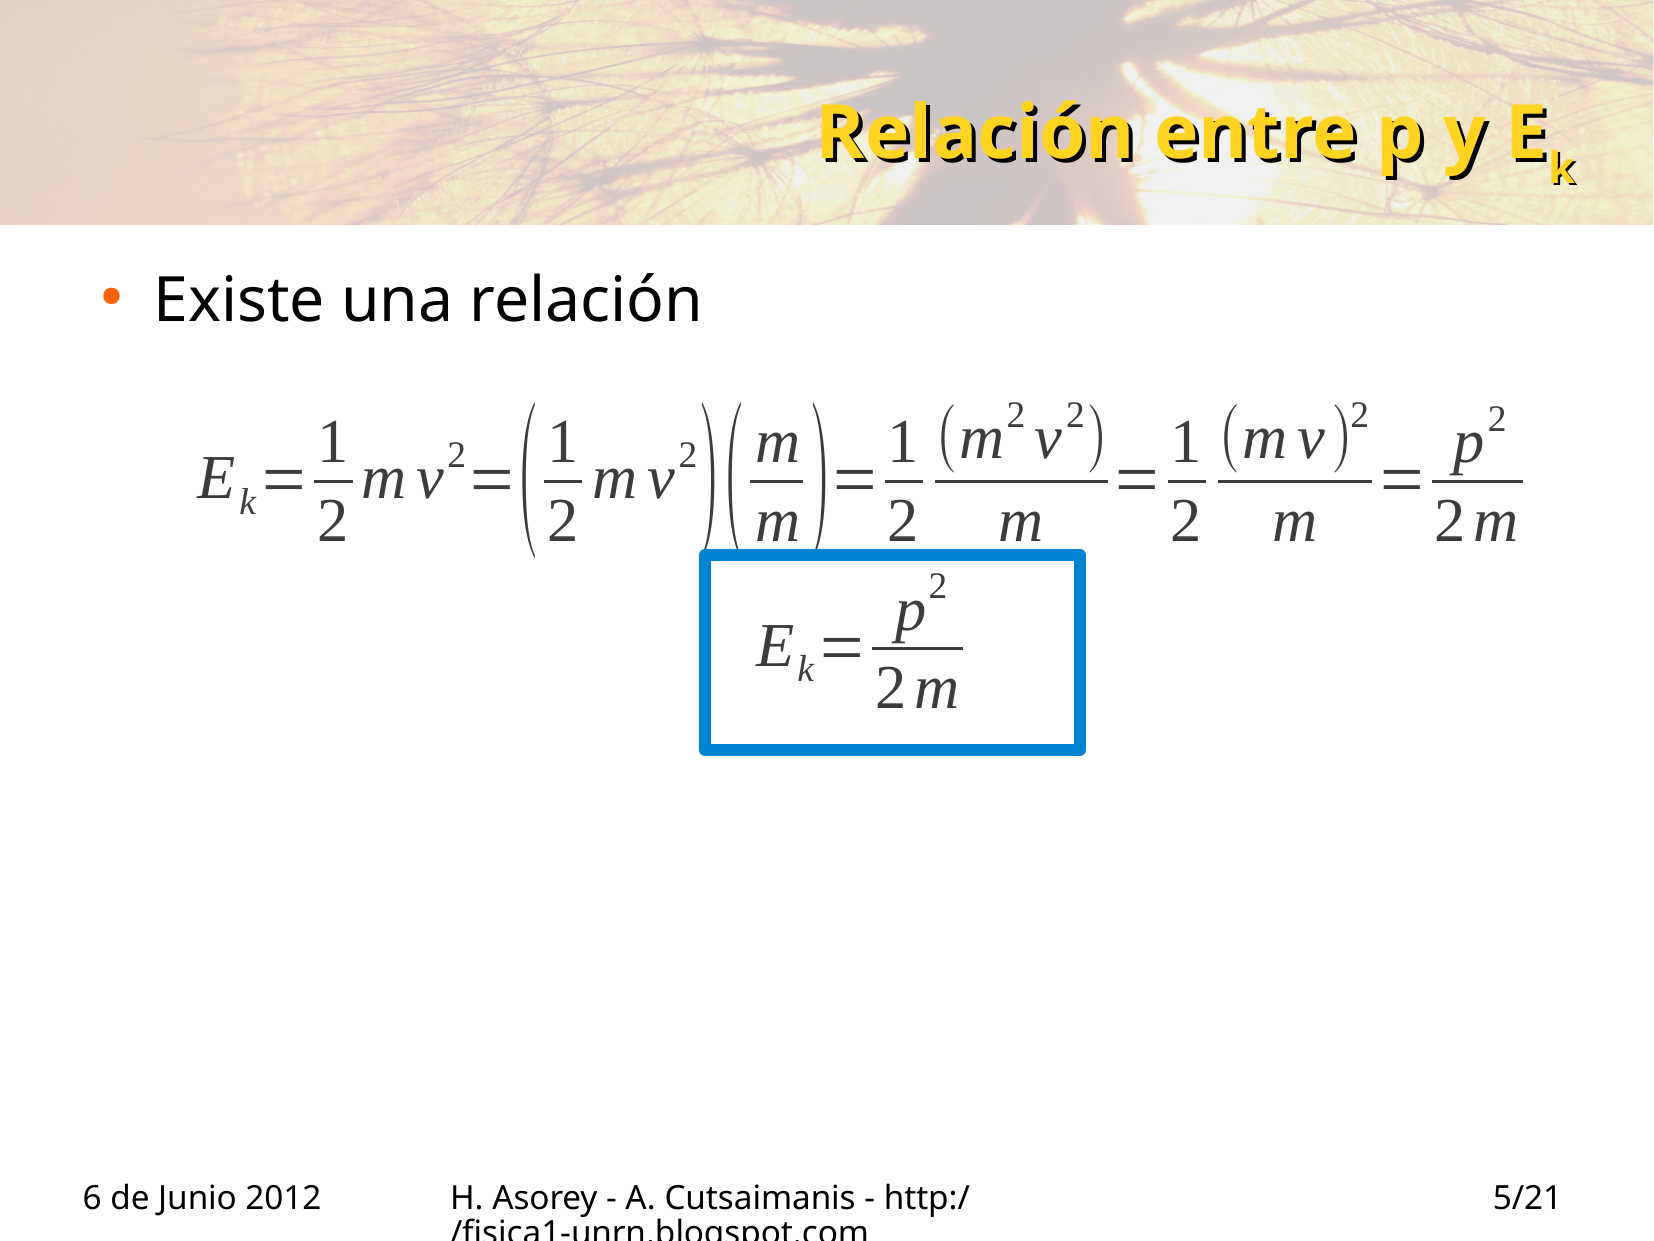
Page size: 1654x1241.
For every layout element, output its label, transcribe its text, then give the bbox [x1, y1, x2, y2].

chart [711, 561, 1074, 723]
chart [187, 394, 1532, 723]
picture [0, 0, 1654, 225]
title Relación entre p y Ek [86, 49, 1576, 226]
list Existe una relación [82, 255, 1571, 1156]
